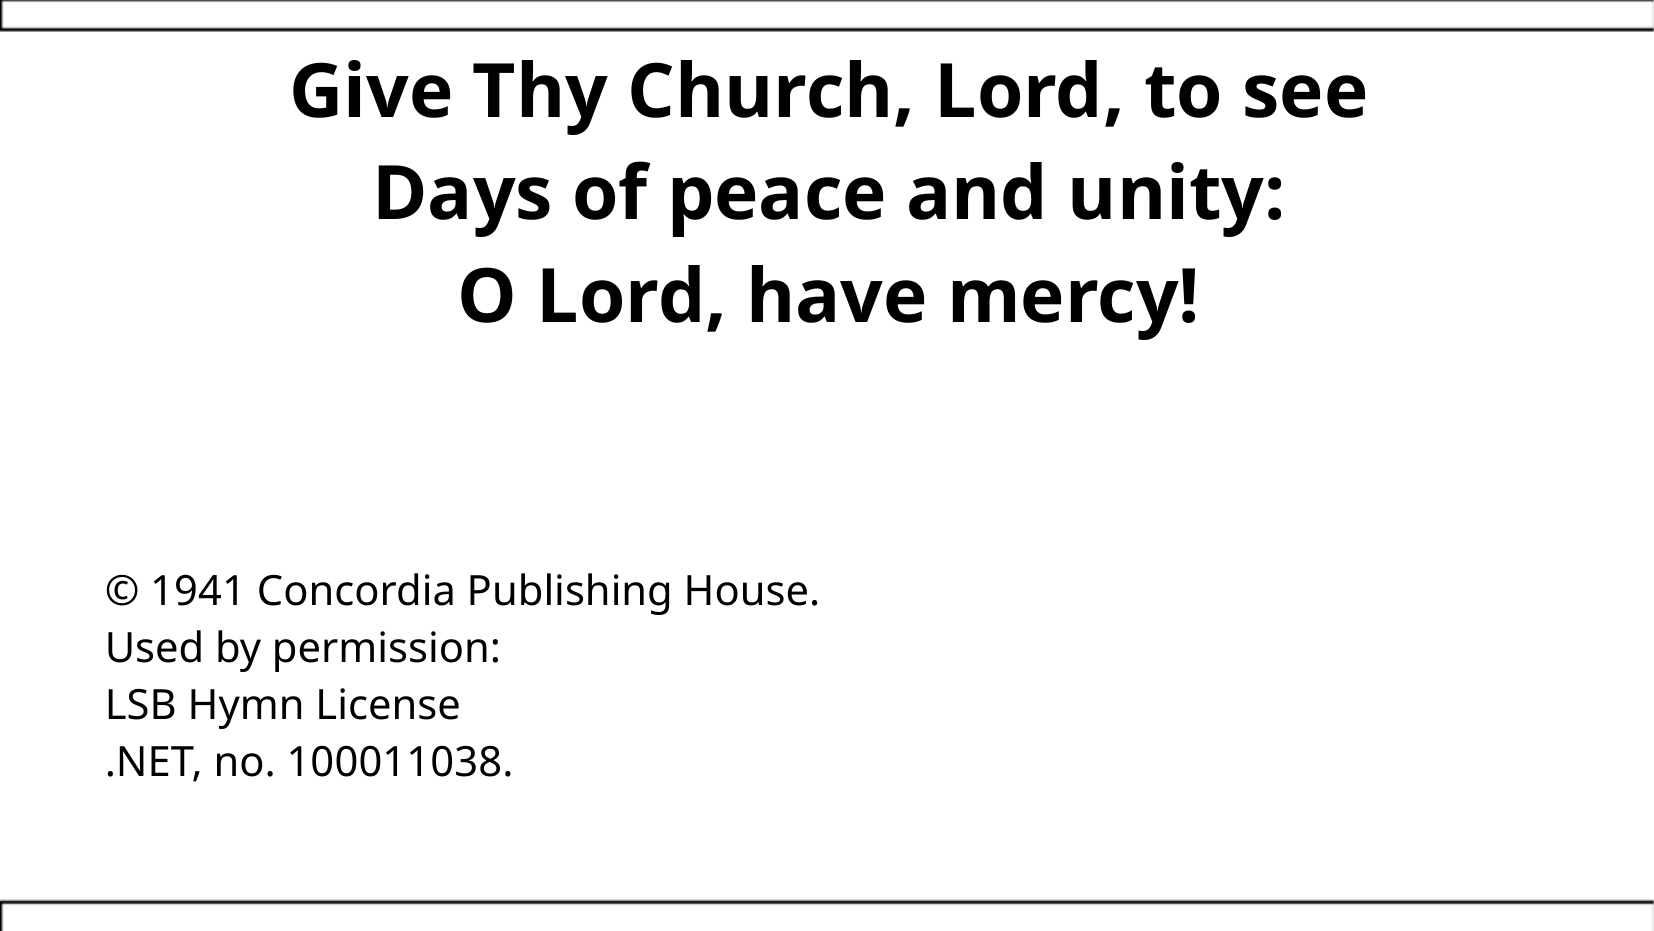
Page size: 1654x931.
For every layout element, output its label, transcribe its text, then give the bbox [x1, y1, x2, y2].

text_box Give Thy Church, Lord, to see Days of peace and unity: O Lord, have mercy! © 1941 Concordia Publishing House. Used by permission: LSB Hymn License .NET, no. 100011038. [90, 30, 1569, 778]
picture [0, 0, 1654, 931]
